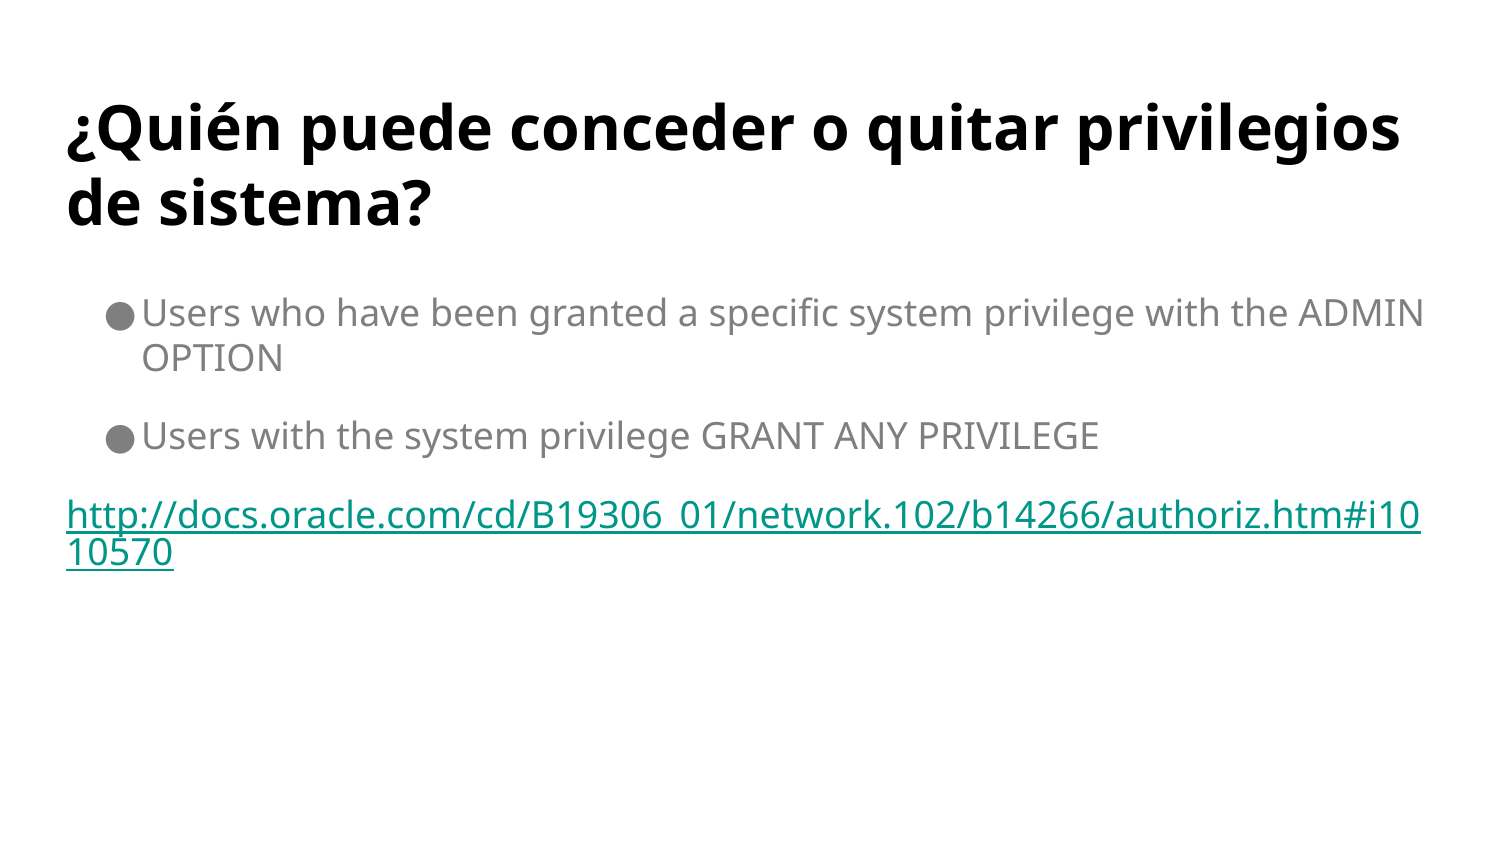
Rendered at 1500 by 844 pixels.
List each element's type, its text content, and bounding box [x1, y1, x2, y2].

title ¿Quién puede conceder o quitar privilegios de sistema? [51, 72, 1449, 176]
list Users who have been granted a specific system privilege with the ADMIN OPTION Users with the system privilege GRANT ANY PRIVILEGE http://docs.oracle.com/cd/B19306_01/network.102/b14266/authoriz.htm#i1010570 [51, 274, 1449, 750]
